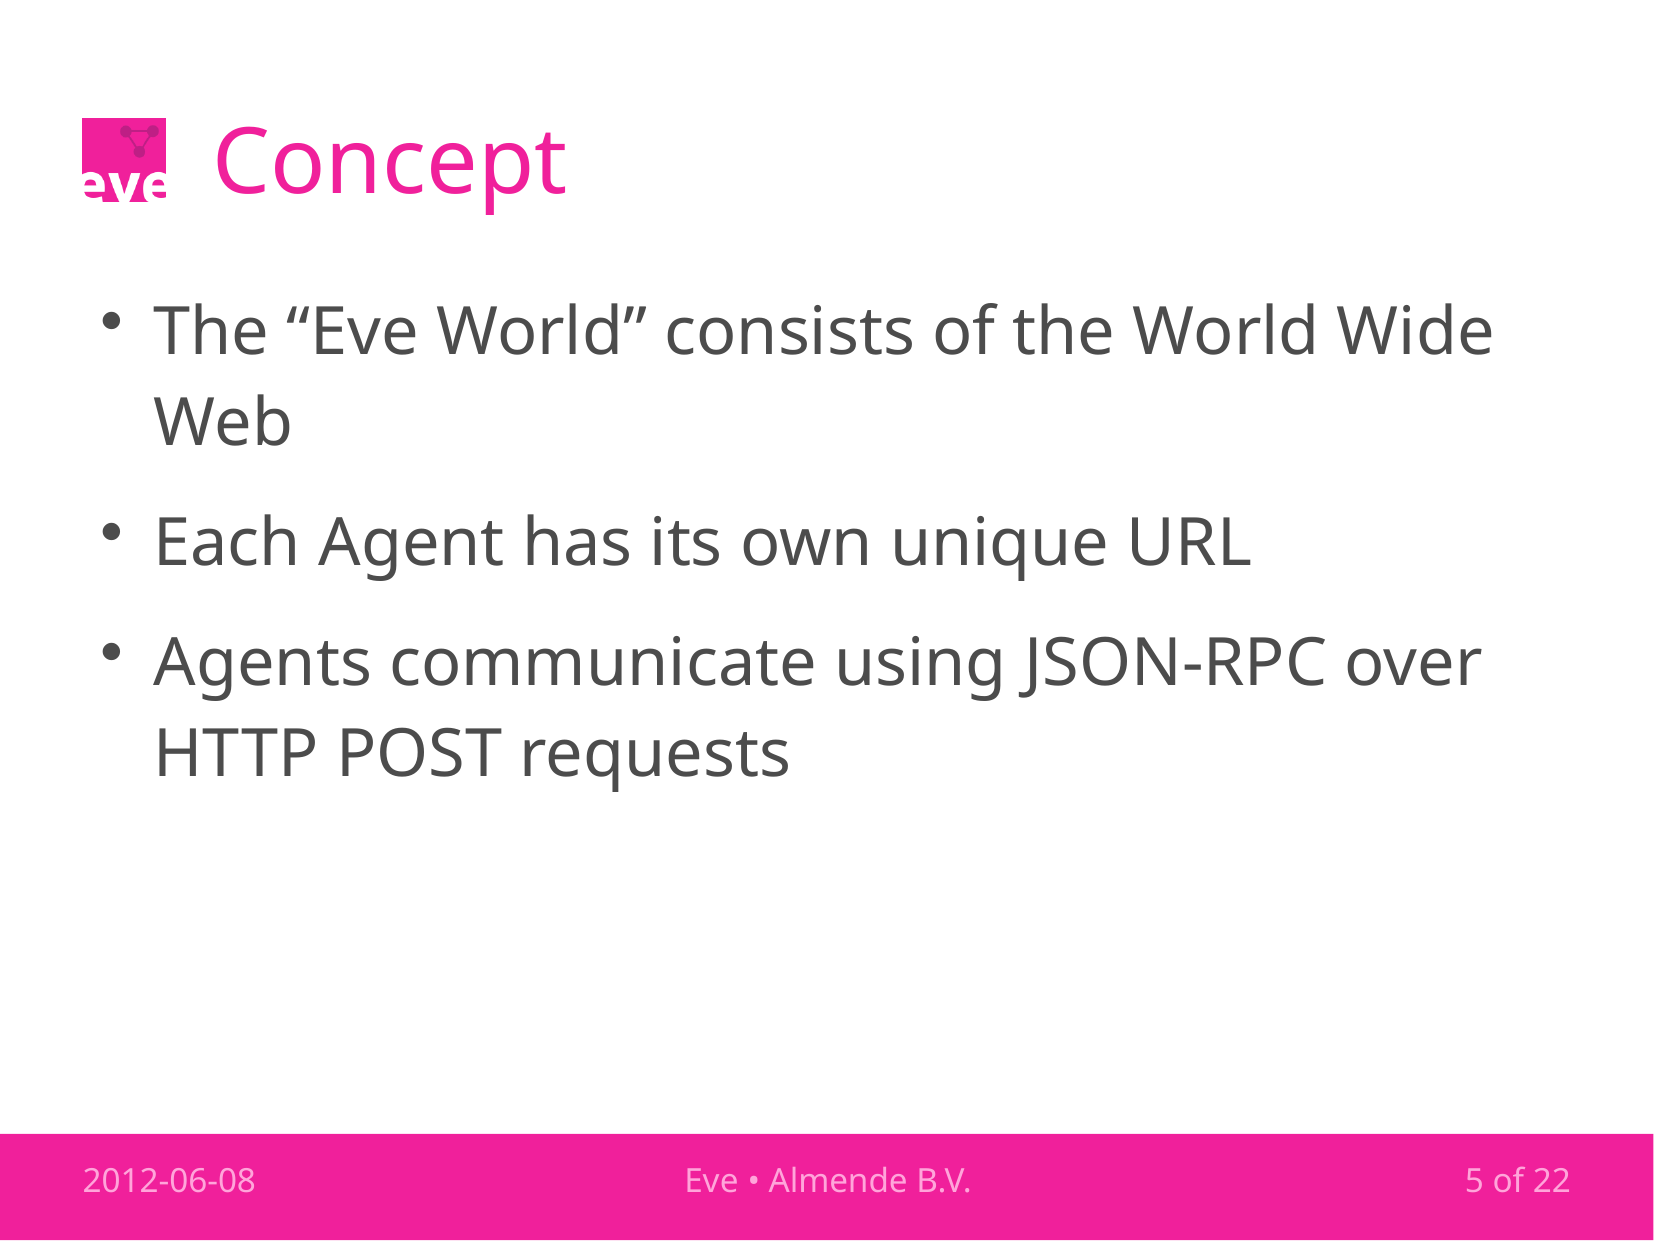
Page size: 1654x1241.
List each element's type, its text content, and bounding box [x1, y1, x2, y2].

list The “Eve World” consists of the World Wide Web Each Agent has its own unique URL Agents communicate using JSON-RPC over HTTP POST requests [82, 283, 1571, 1102]
picture [82, 118, 166, 202]
title Concept [212, 102, 1571, 215]
